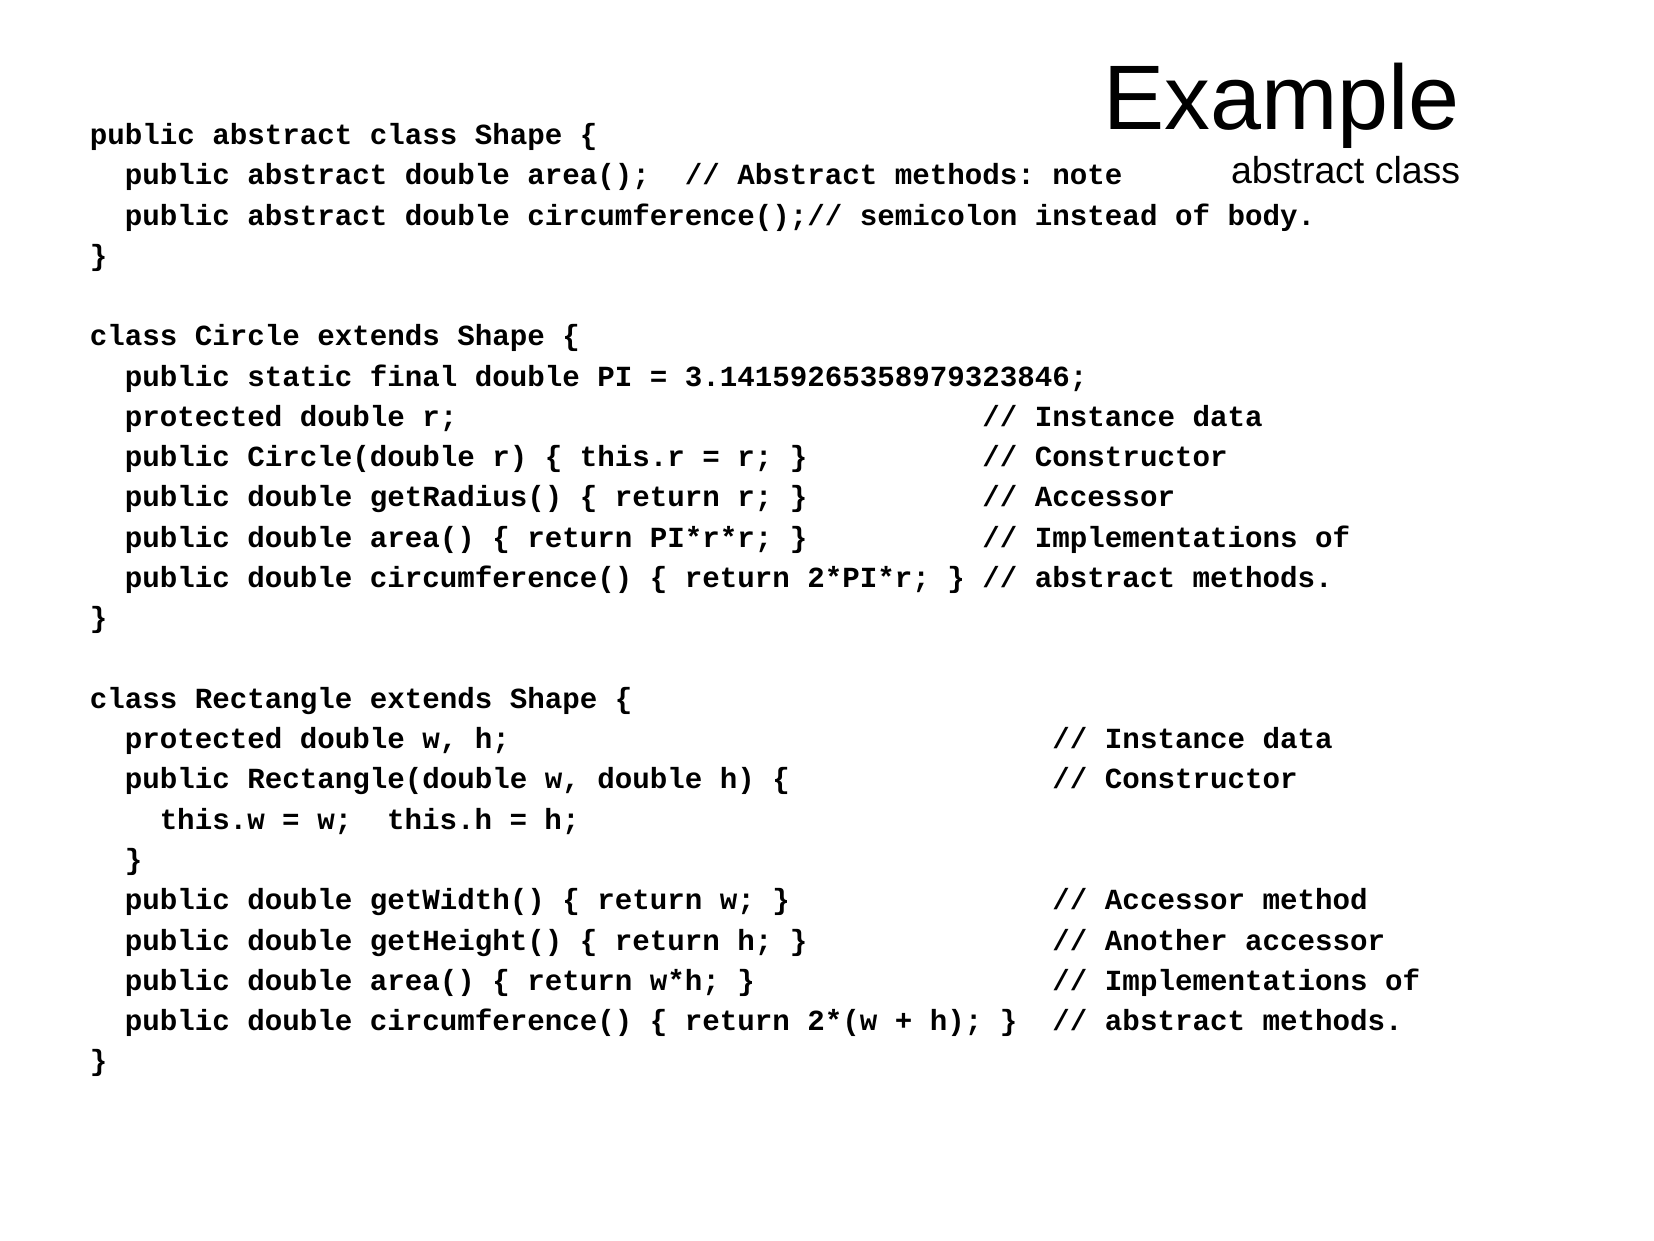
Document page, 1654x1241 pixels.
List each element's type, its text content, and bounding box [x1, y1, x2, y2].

list public abstract class Shape { public abstract double area(); // Abstract methods: note public abstract double circumference();// semicolon instead of body. } class Circle extends Shape { public static final double PI = 3.14159265358979323846; protected double r; // Instance data public Circle(double r) { this.r = r; } // Constructor public double getRadius() { return r; } // Accessor public double area() { return PI*r*r; } // Implementations of public double circumference() { return 2*PI*r; } // abstract methods. } class Rectangle extends Shape { protected double w, h; // Instance data public Rectangle(double w, double h) { // Constructor this.w = w; this.h = h; } public double getWidth() { return w; } // Accessor method public double getHeight() { return h; } // Another accessor public double area() { return w*h; } // Implementations of public double circumference() { return 2*(w + h); } // abstract methods. } [75, 112, 1488, 1176]
title Example abstract class [200, 24, 1476, 112]
